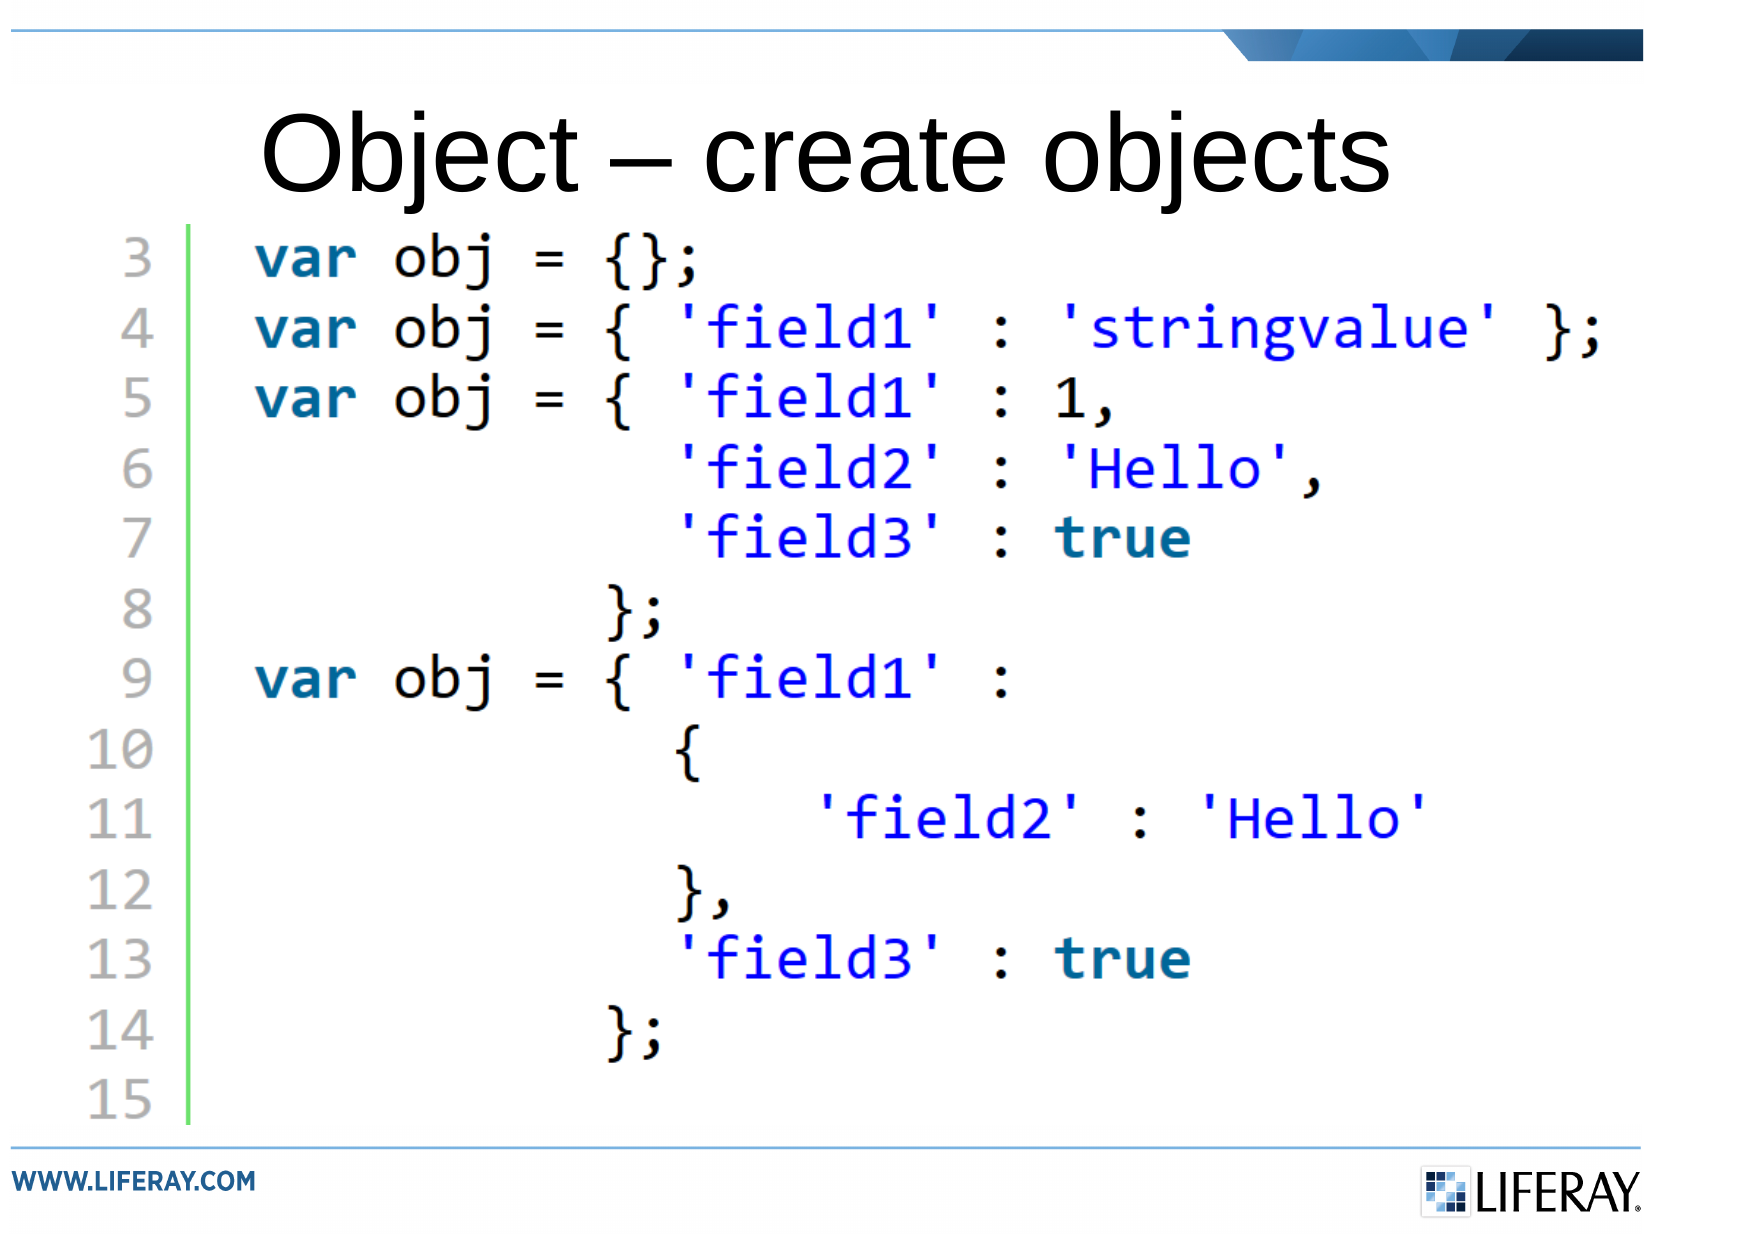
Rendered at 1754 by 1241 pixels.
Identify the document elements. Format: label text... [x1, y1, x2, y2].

picture [9, 224, 1642, 1234]
title Object – create objects [82, 49, 1571, 224]
picture [11, 0, 1644, 84]
